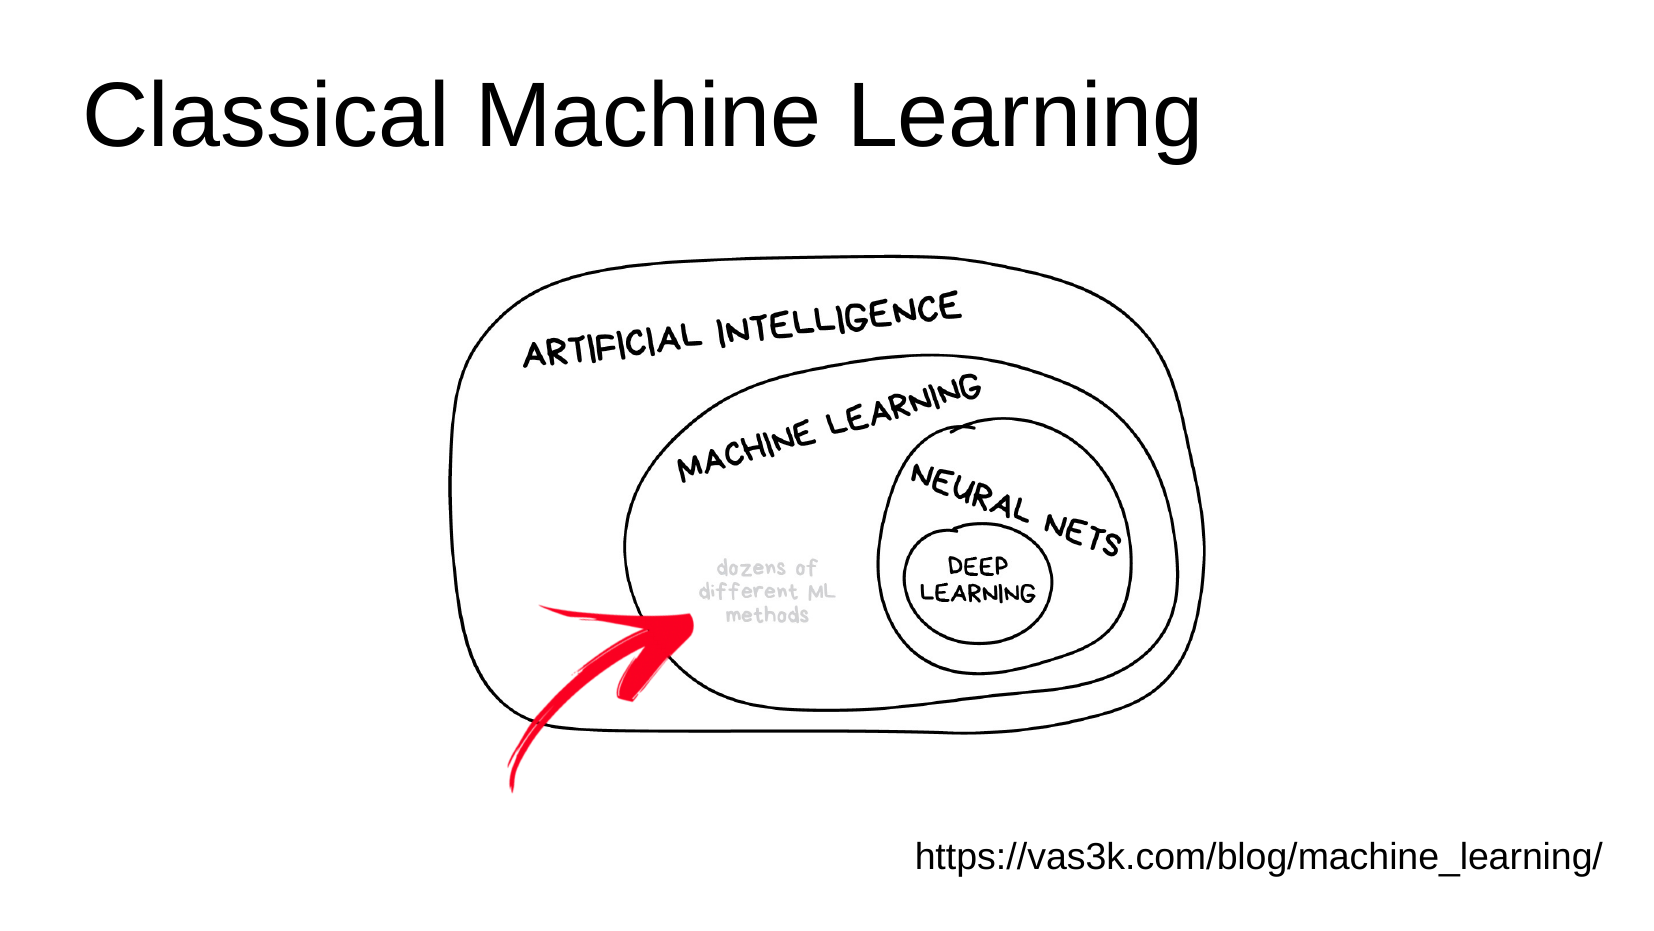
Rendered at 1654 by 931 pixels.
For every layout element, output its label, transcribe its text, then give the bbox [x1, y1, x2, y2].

picture [448, 254, 1206, 796]
text_box https://vas3k.com/blog/machine_learning/ [899, 828, 1619, 886]
title Classical Machine Learning [82, 37, 1571, 193]
